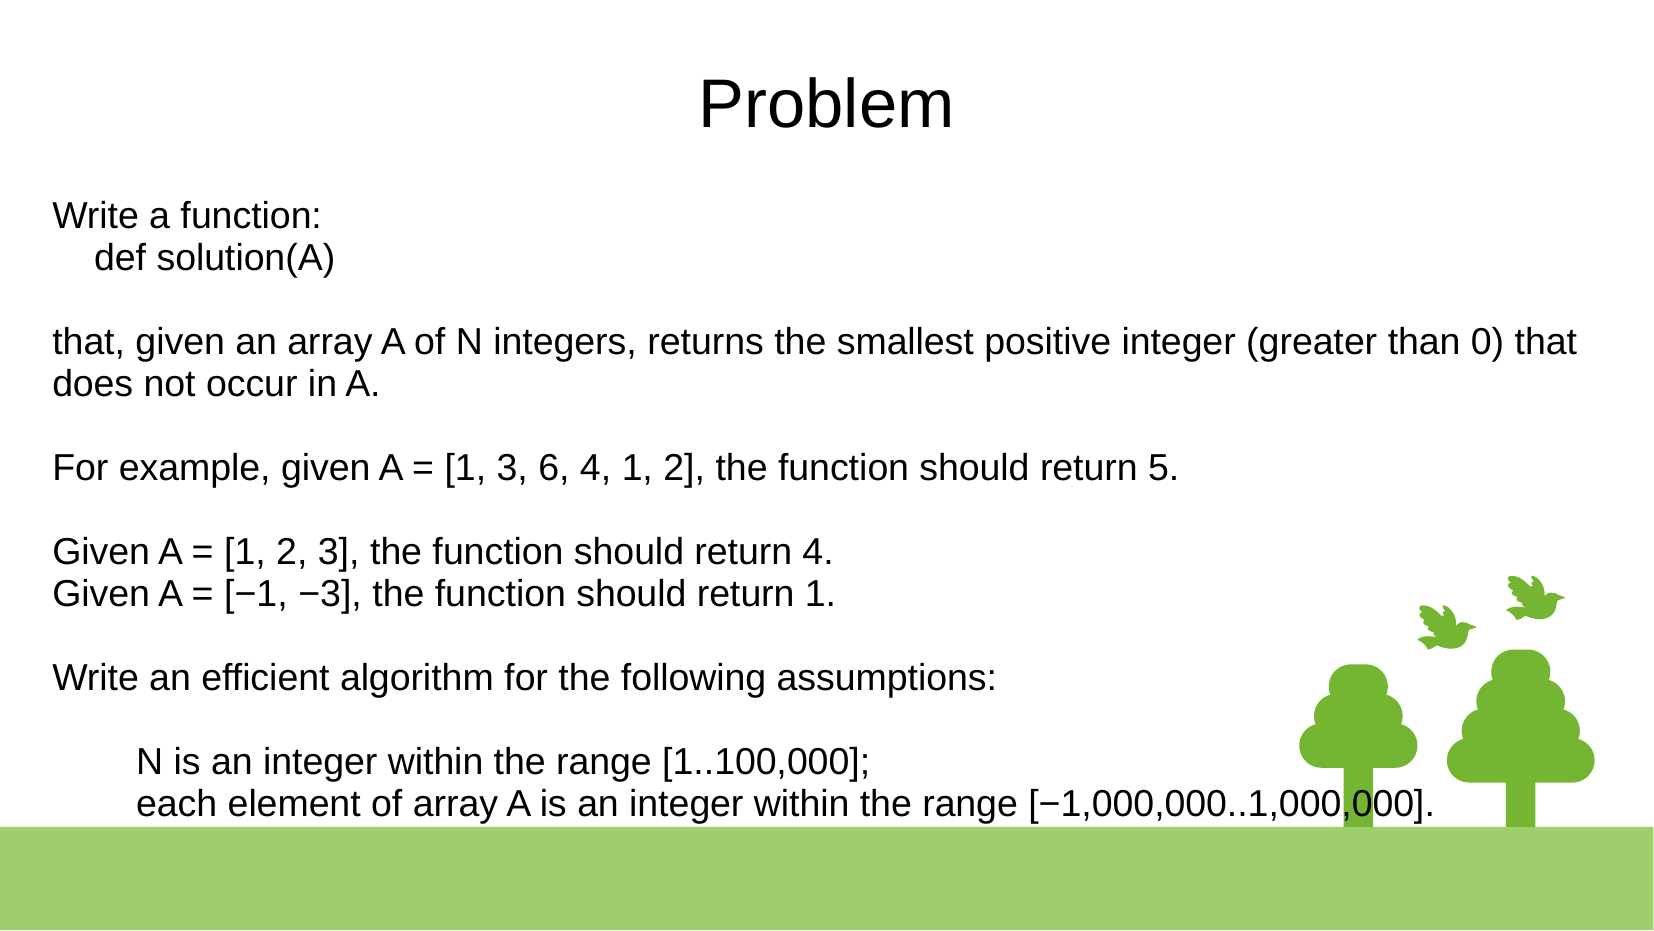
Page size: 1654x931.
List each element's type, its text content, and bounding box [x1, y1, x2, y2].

title Problem [88, 29, 1565, 178]
text_box Write a function: def solution(A) that, given an array A of N integers, returns the smallest positive integer (greater than 0) that does not occur in A. For example, given A = [1, 3, 6, 4, 1, 2], the function should return 5. Given A = [1, 2, 3], the function should return 4. Given A = [−1, −3], the function should return 1. Write an efficient algorithm for the following assumptions: N is an integer within the range [1..100,000]; each element of array A is an integer within the range [−1,000,000..1,000,000]. [37, 187, 1613, 917]
